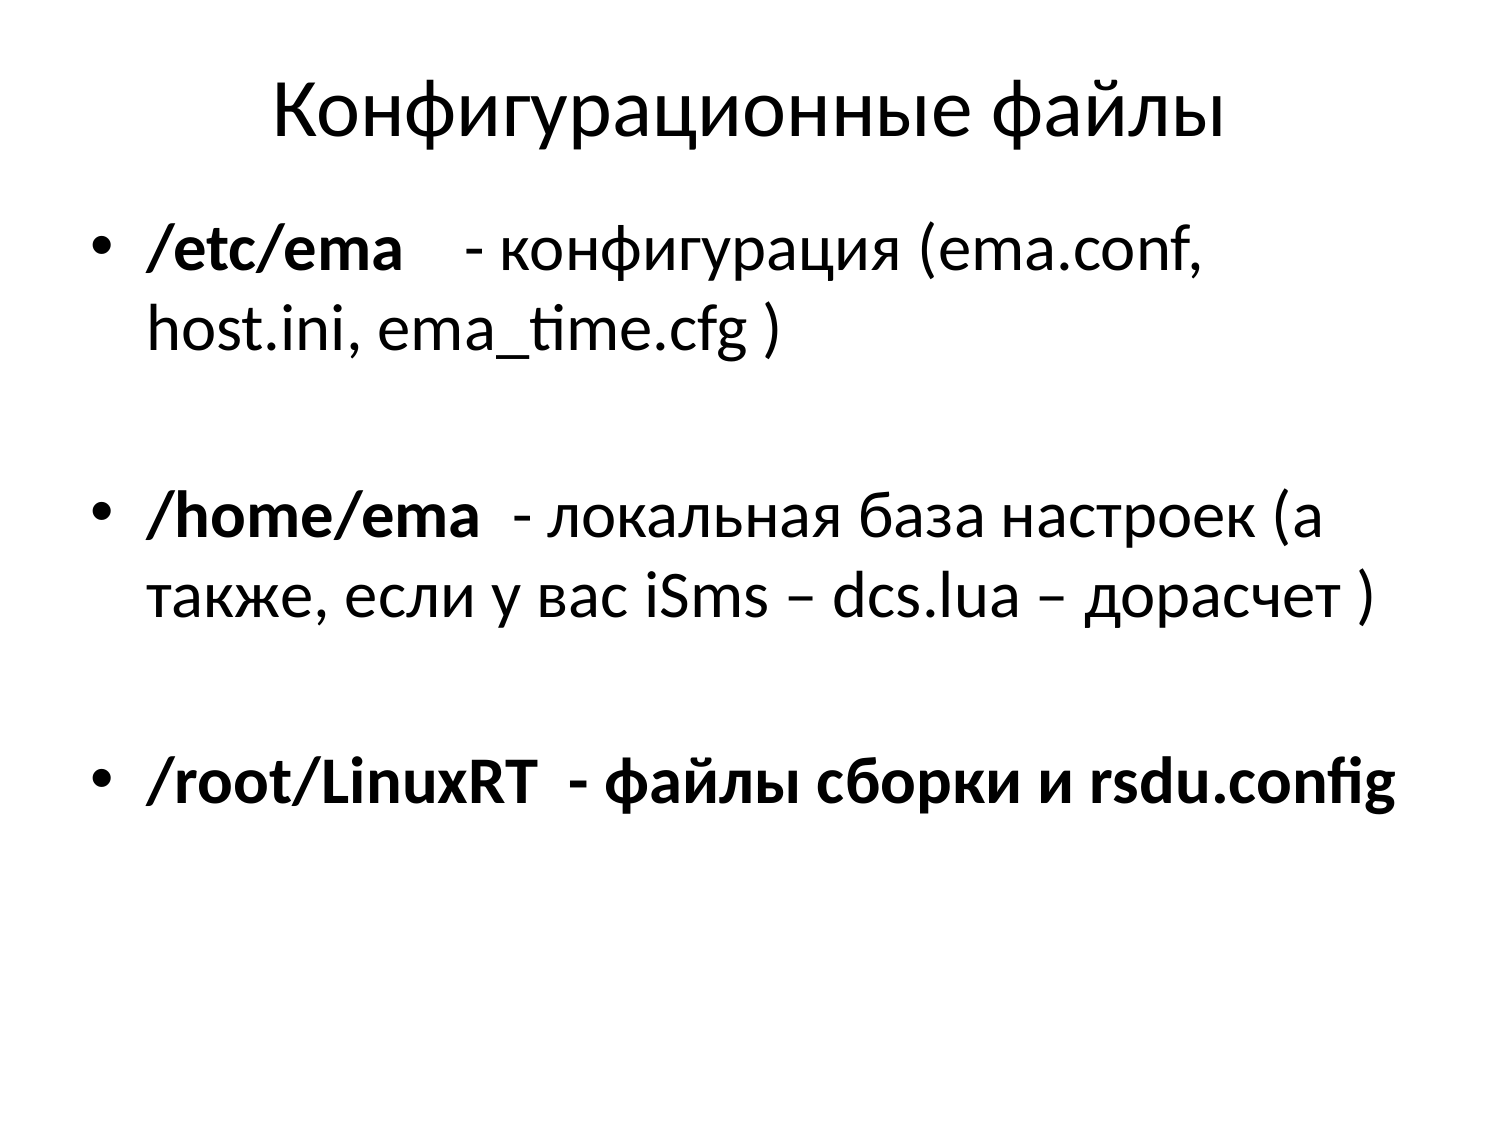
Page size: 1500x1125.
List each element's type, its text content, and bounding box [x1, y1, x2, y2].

list /etc/ema - конфигурация (ema.conf, host.ini, ema_time.cfg ) /home/ema - локальная база настроек (а также, если у вас iSms – dcs.lua – дорасчет ) /root/LinuxRT - файлы сборки и rsdu.config [75, 196, 1425, 1005]
title Конфигурационные файлы [75, 45, 1425, 161]
